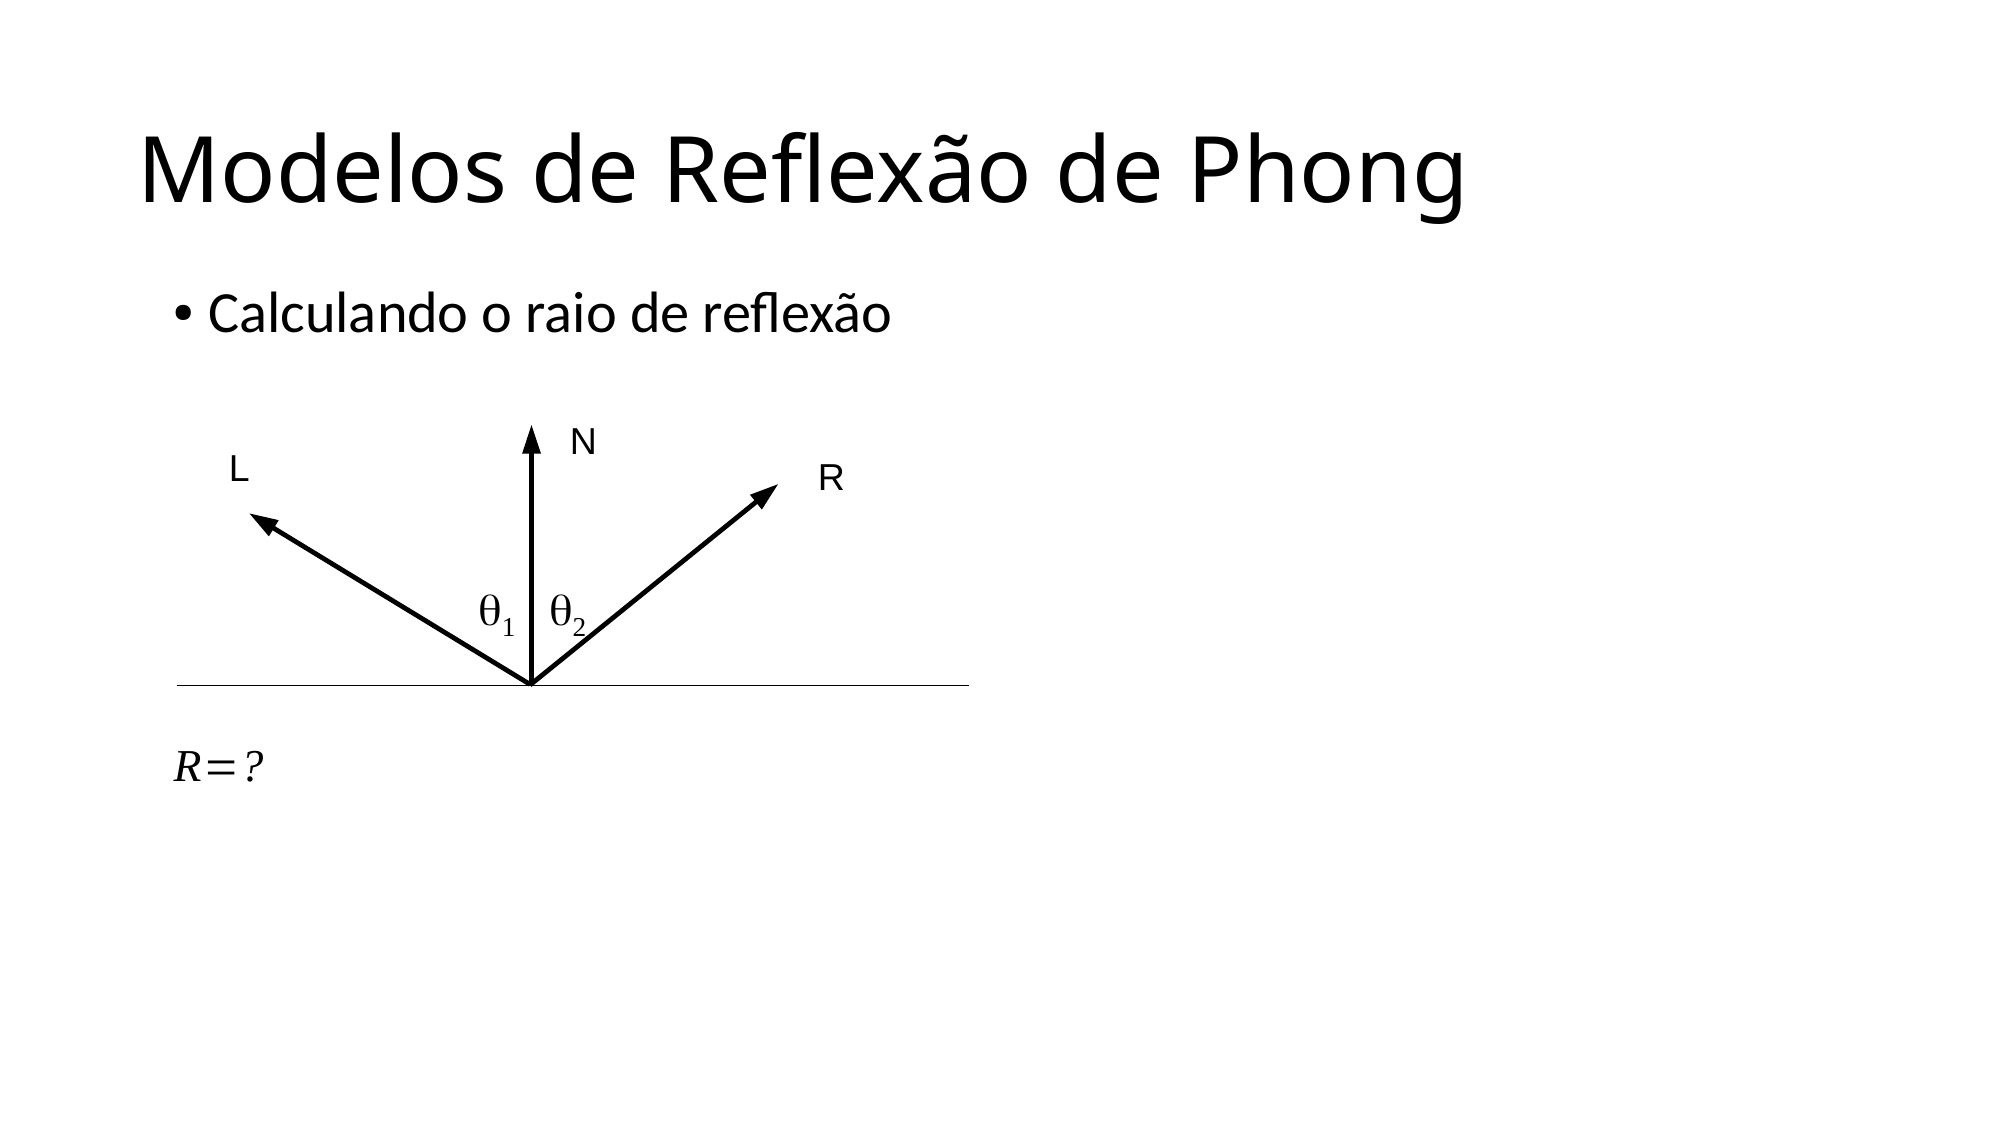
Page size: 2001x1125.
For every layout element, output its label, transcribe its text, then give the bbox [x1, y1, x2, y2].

text_box R [803, 448, 898, 506]
text_box N [555, 413, 666, 470]
chart [542, 593, 593, 643]
text_box L [214, 439, 325, 497]
chart [164, 740, 272, 792]
subtitle Calculando o raio de reflexão [137, 290, 1863, 1004]
chart [472, 593, 522, 643]
title Modelos de Reflexão de Phong [137, 59, 1863, 278]
